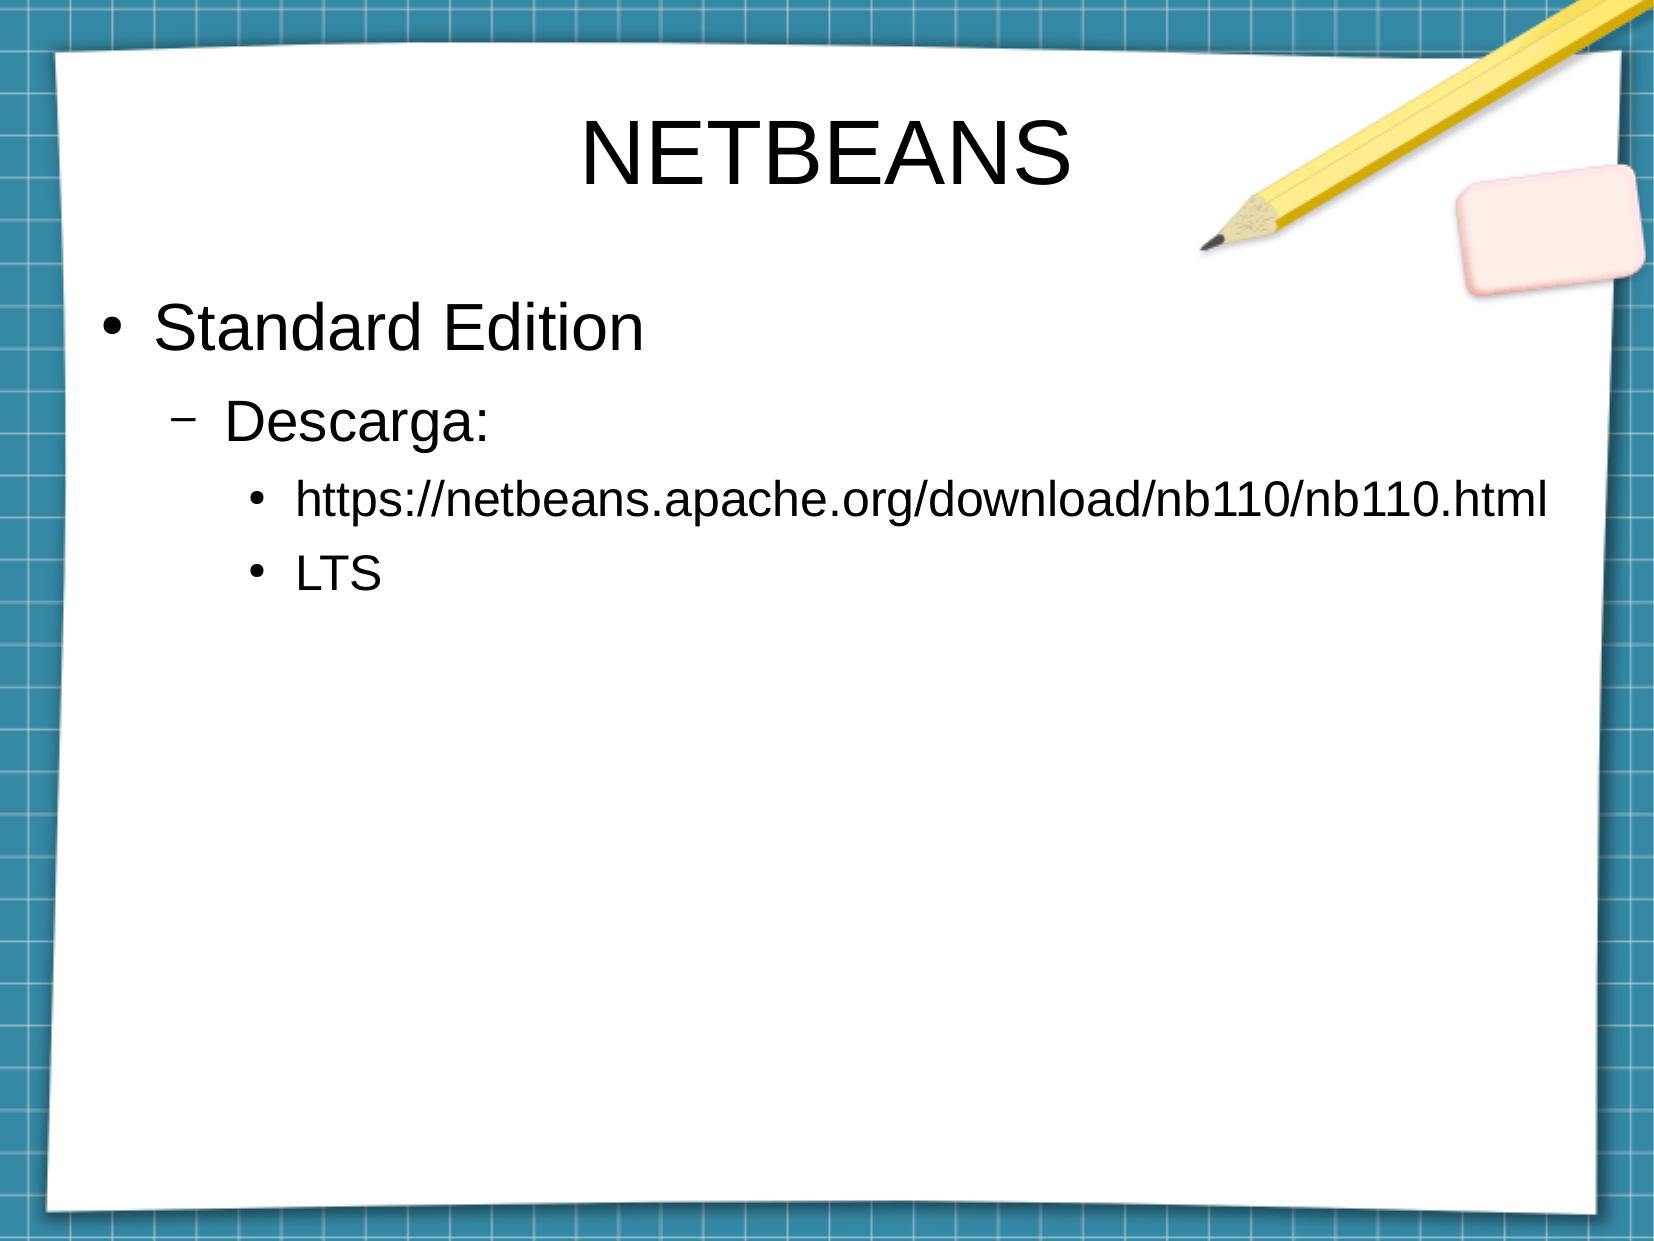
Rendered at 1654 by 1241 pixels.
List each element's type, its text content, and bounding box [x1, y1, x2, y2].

title NETBEANS [82, 49, 1571, 257]
list Standard Edition Descarga: https://netbeans.apache.org/download/nb110/nb110.html LTS [82, 290, 1571, 1010]
picture [0, 0, 1654, 1241]
